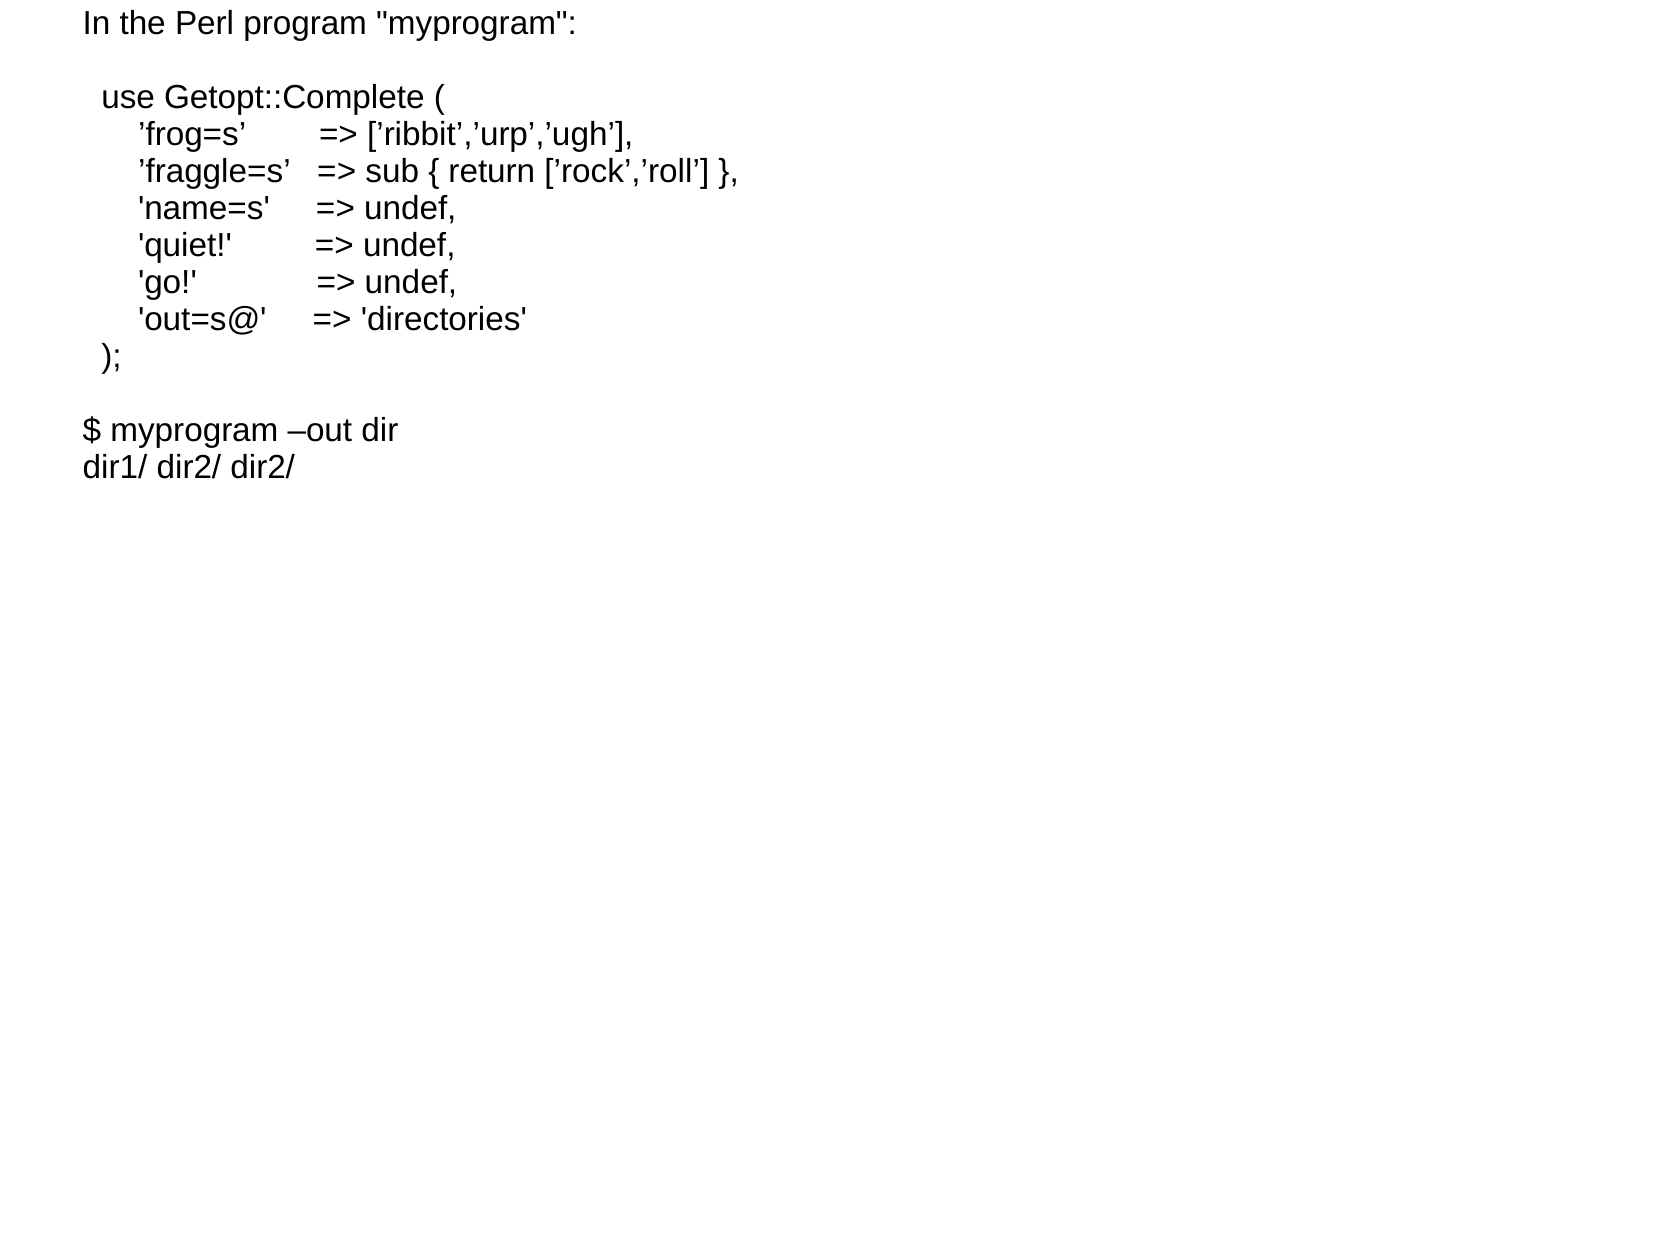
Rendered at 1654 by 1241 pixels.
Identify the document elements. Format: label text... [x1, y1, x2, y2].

subtitle In the Perl program "myprogram": use Getopt::Complete ( ’frog=s’ => [’ribbit’,’urp’,’ugh’], ’fraggle=s’ => sub { return [’rock’,’roll’] }, 'name=s' => undef, 'quiet!' => undef, 'go!' => undef, 'out=s@' => 'directories' ); $ myprogram –out dir dir1/ dir2/ dir2/ [82, 4, 1571, 1064]
